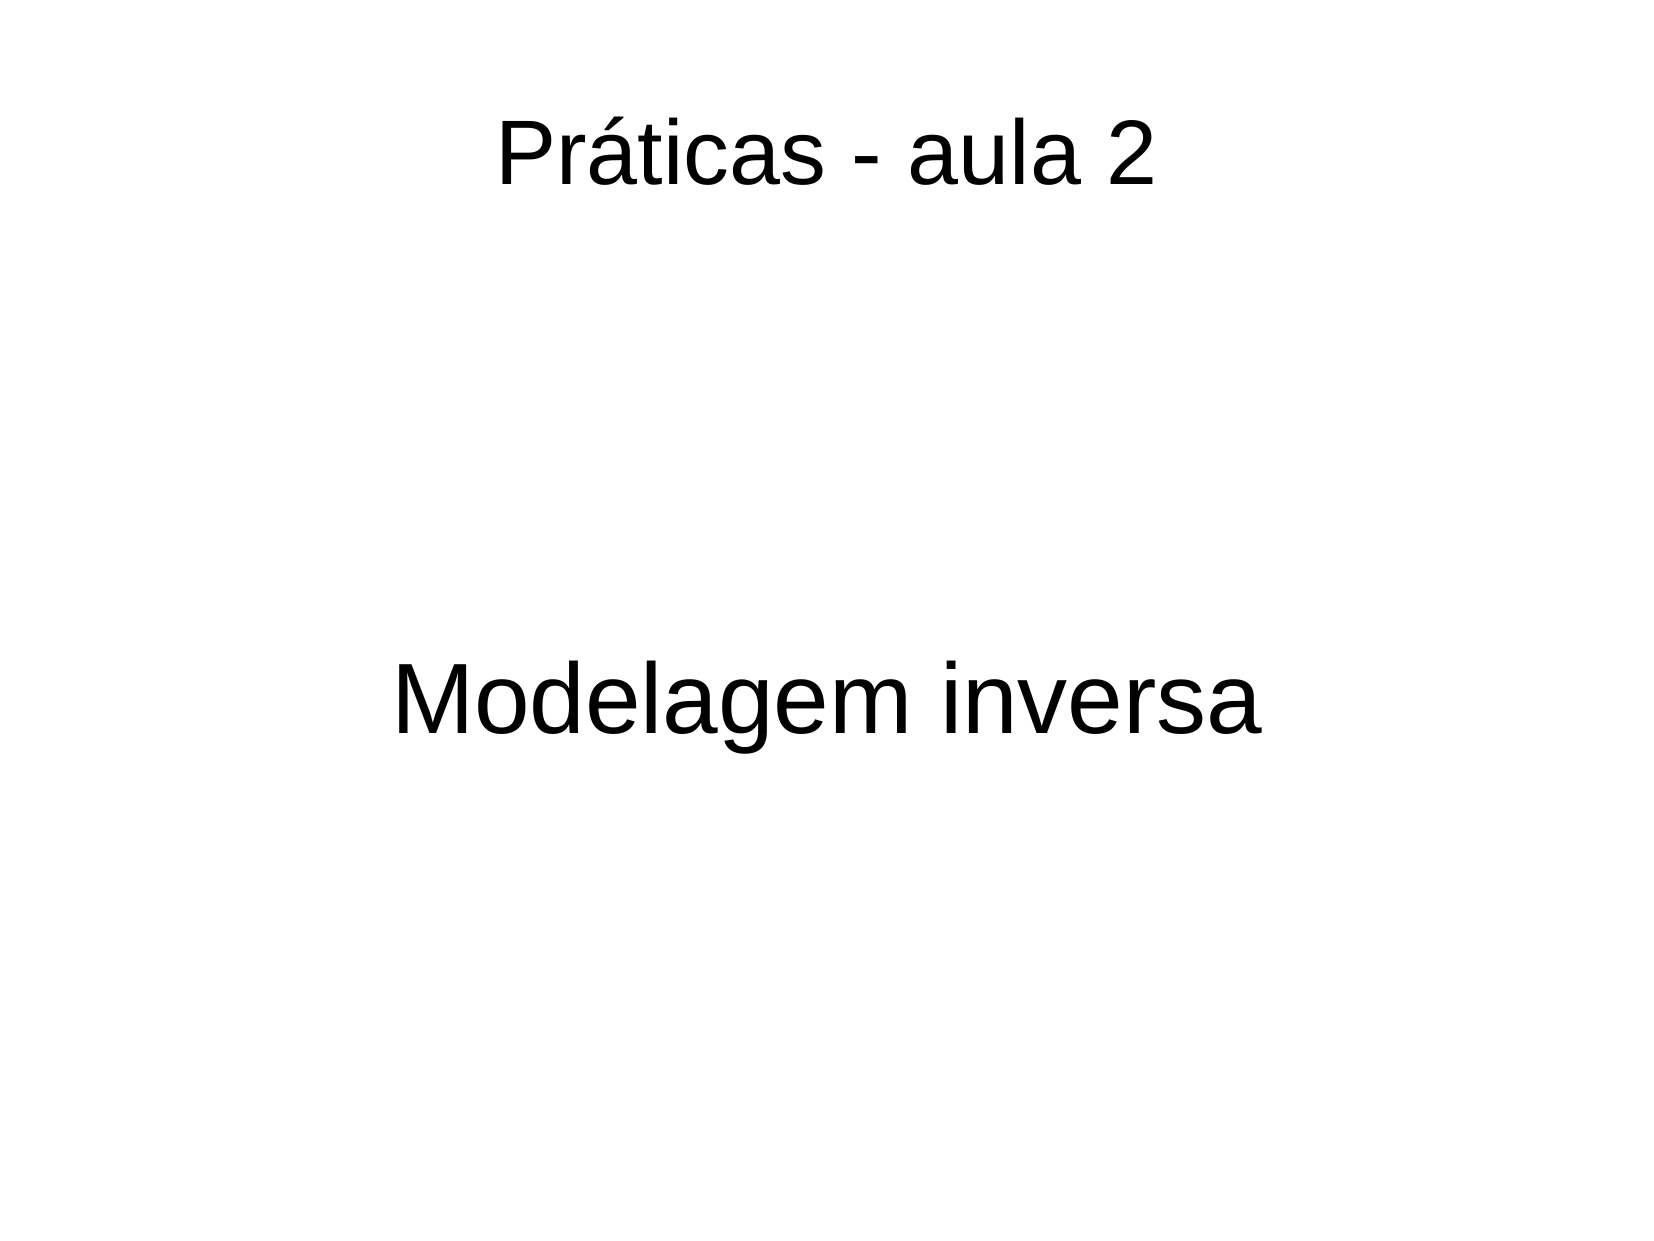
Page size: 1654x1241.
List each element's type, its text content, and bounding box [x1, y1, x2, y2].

title Práticas - aula 2 [82, 49, 1571, 257]
subtitle Modelagem inversa [82, 290, 1571, 1109]
